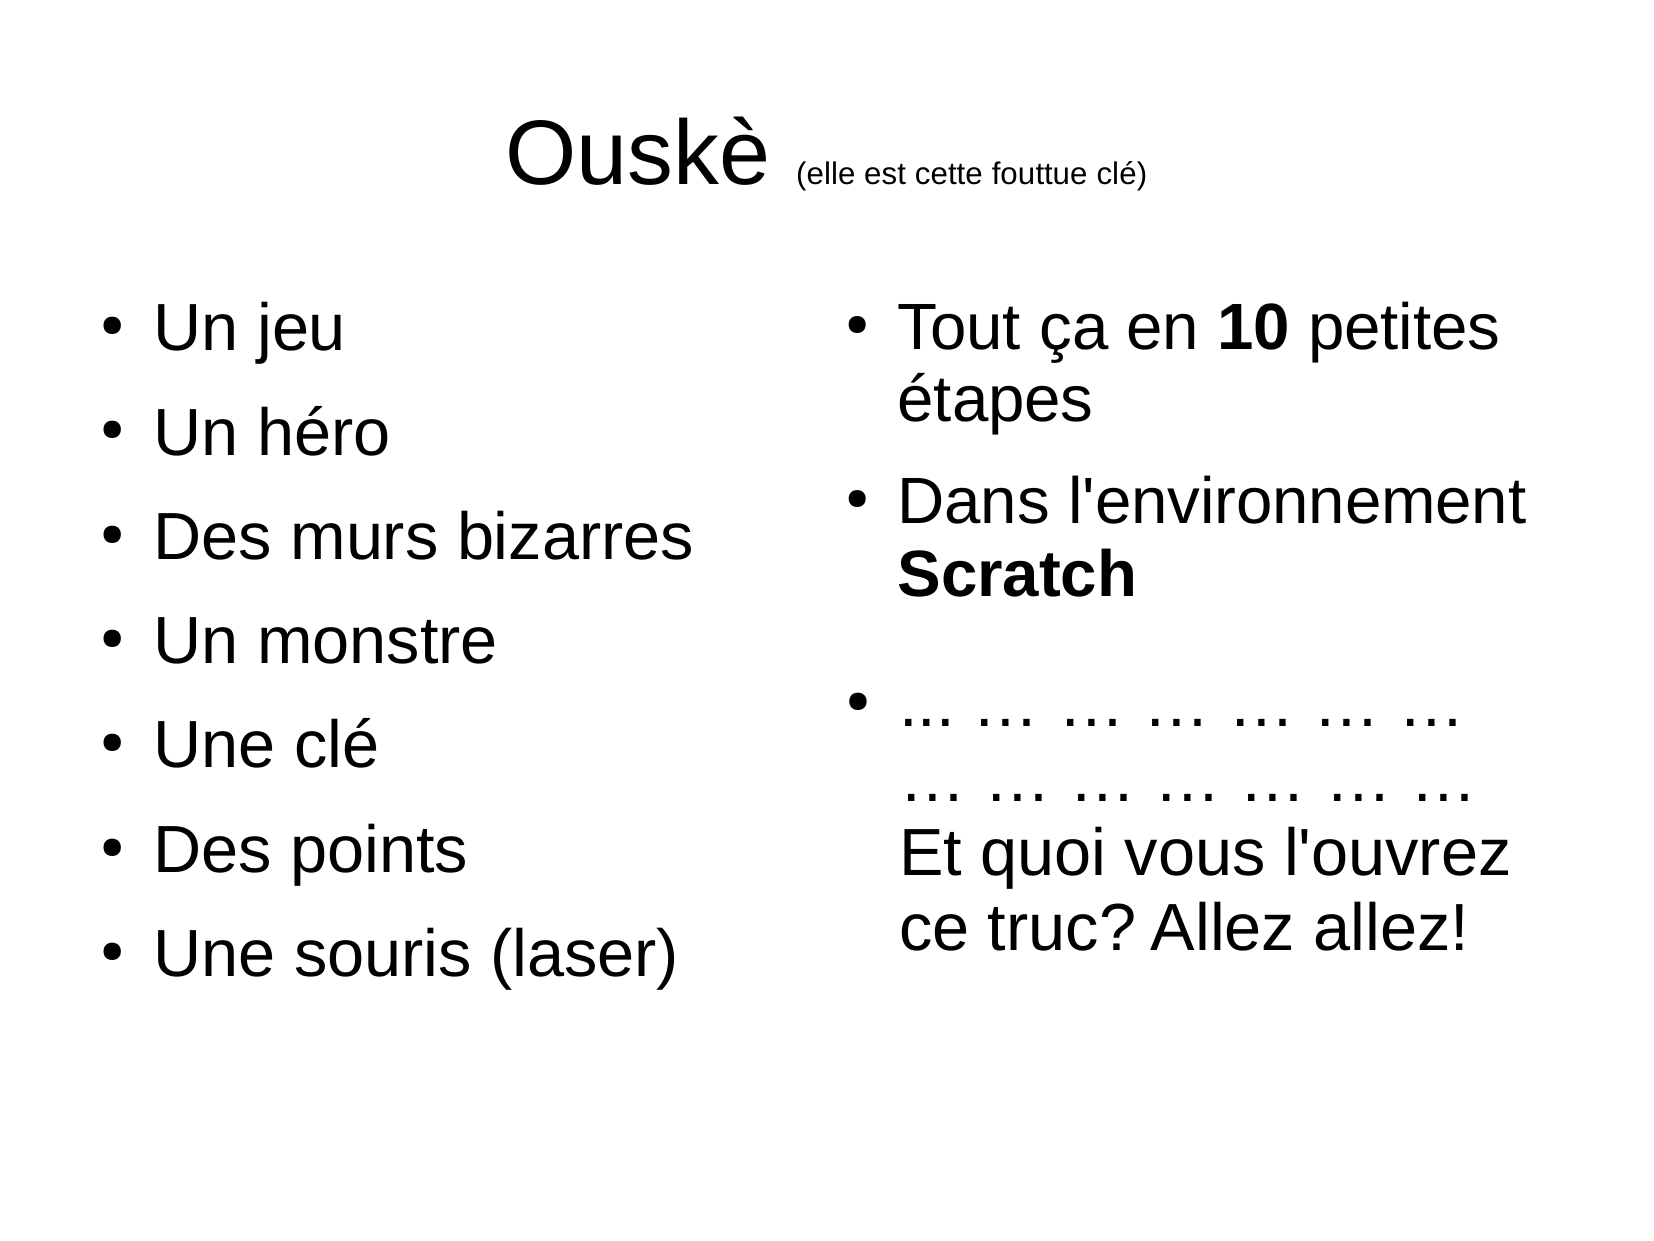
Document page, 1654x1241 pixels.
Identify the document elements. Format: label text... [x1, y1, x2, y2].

list Un jeu Un héro Des murs bizarres Un monstre Une clé Des points Une souris (laser) [82, 290, 793, 1010]
list ... … … … … … … … … … … … … … Et quoi vous l'ouvrez ce truc? Allez allez! [828, 665, 1539, 1009]
list Tout ça en 10 petites étapes Dans l'environnement Scratch [828, 290, 1539, 634]
title Ouskè (elle est cette fouttue clé) [82, 49, 1571, 257]
